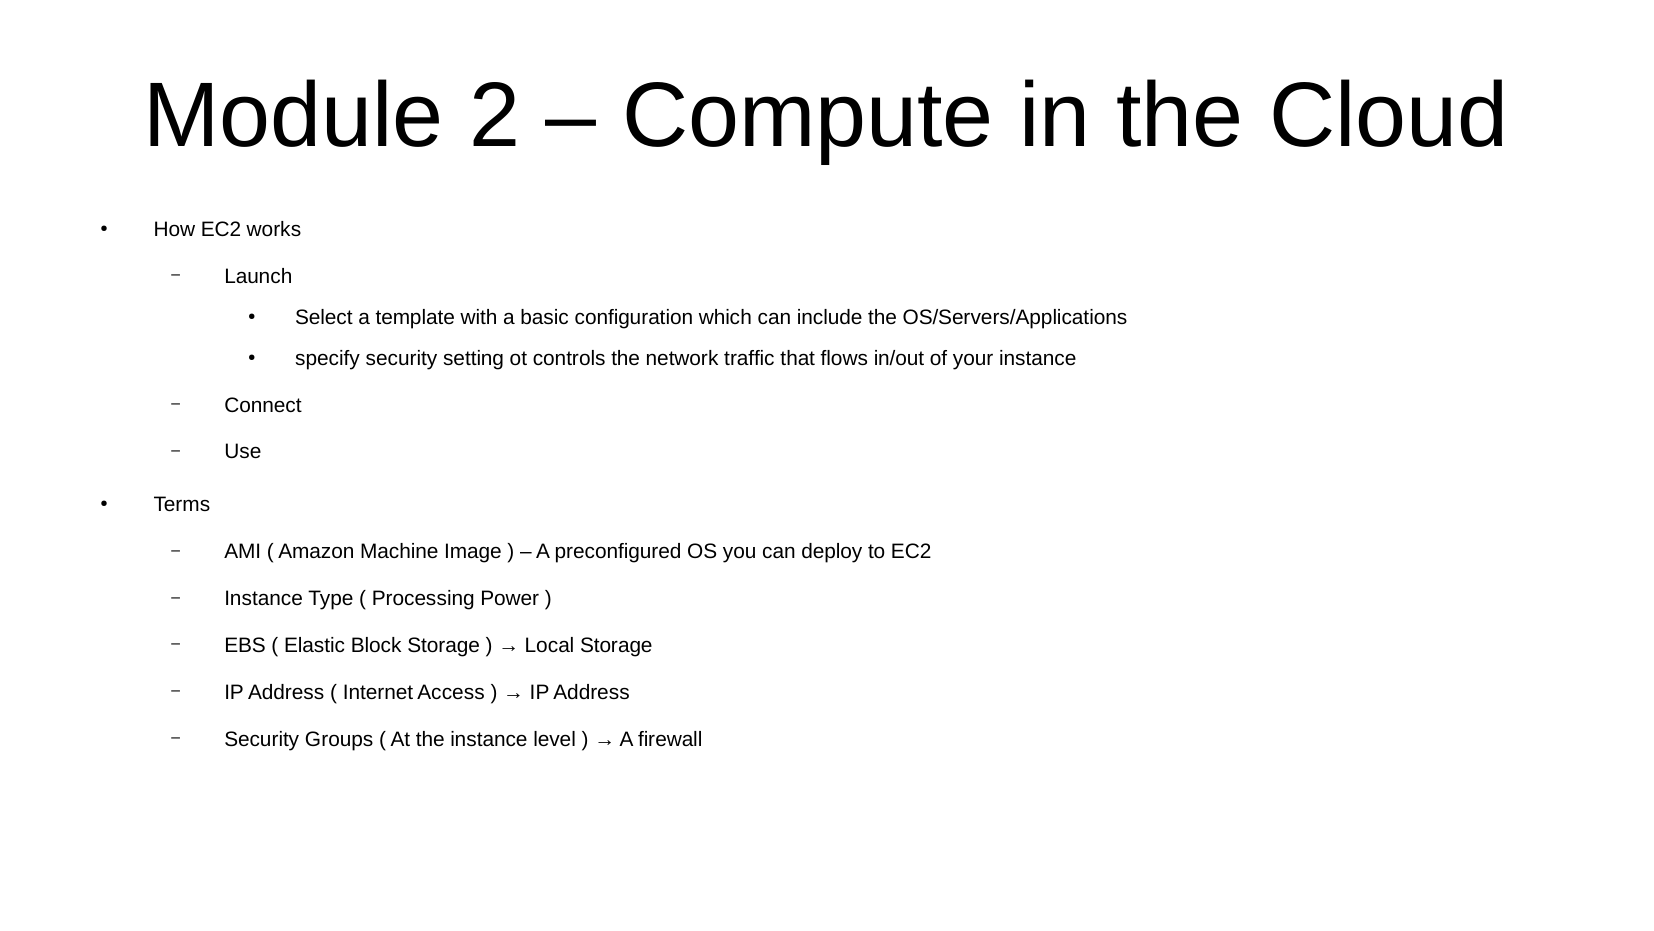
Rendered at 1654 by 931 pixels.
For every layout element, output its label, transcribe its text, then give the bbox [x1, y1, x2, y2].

title Module 2 – Compute in the Cloud [82, 37, 1571, 193]
list How EC2 works Launch Select a template with a basic configuration which can include the OS/Servers/Applications specify security setting ot controls the network traffic that flows in/out of your instance Connect Use Terms AMI ( Amazon Machine Image ) – A preconfigured OS you can deploy to EC2 Instance Type ( Processing Power ) EBS ( Elastic Block Storage ) → Local Storage IP Address ( Internet Access ) → IP Address Security Groups ( At the instance level ) → A firewall [82, 217, 1571, 758]
